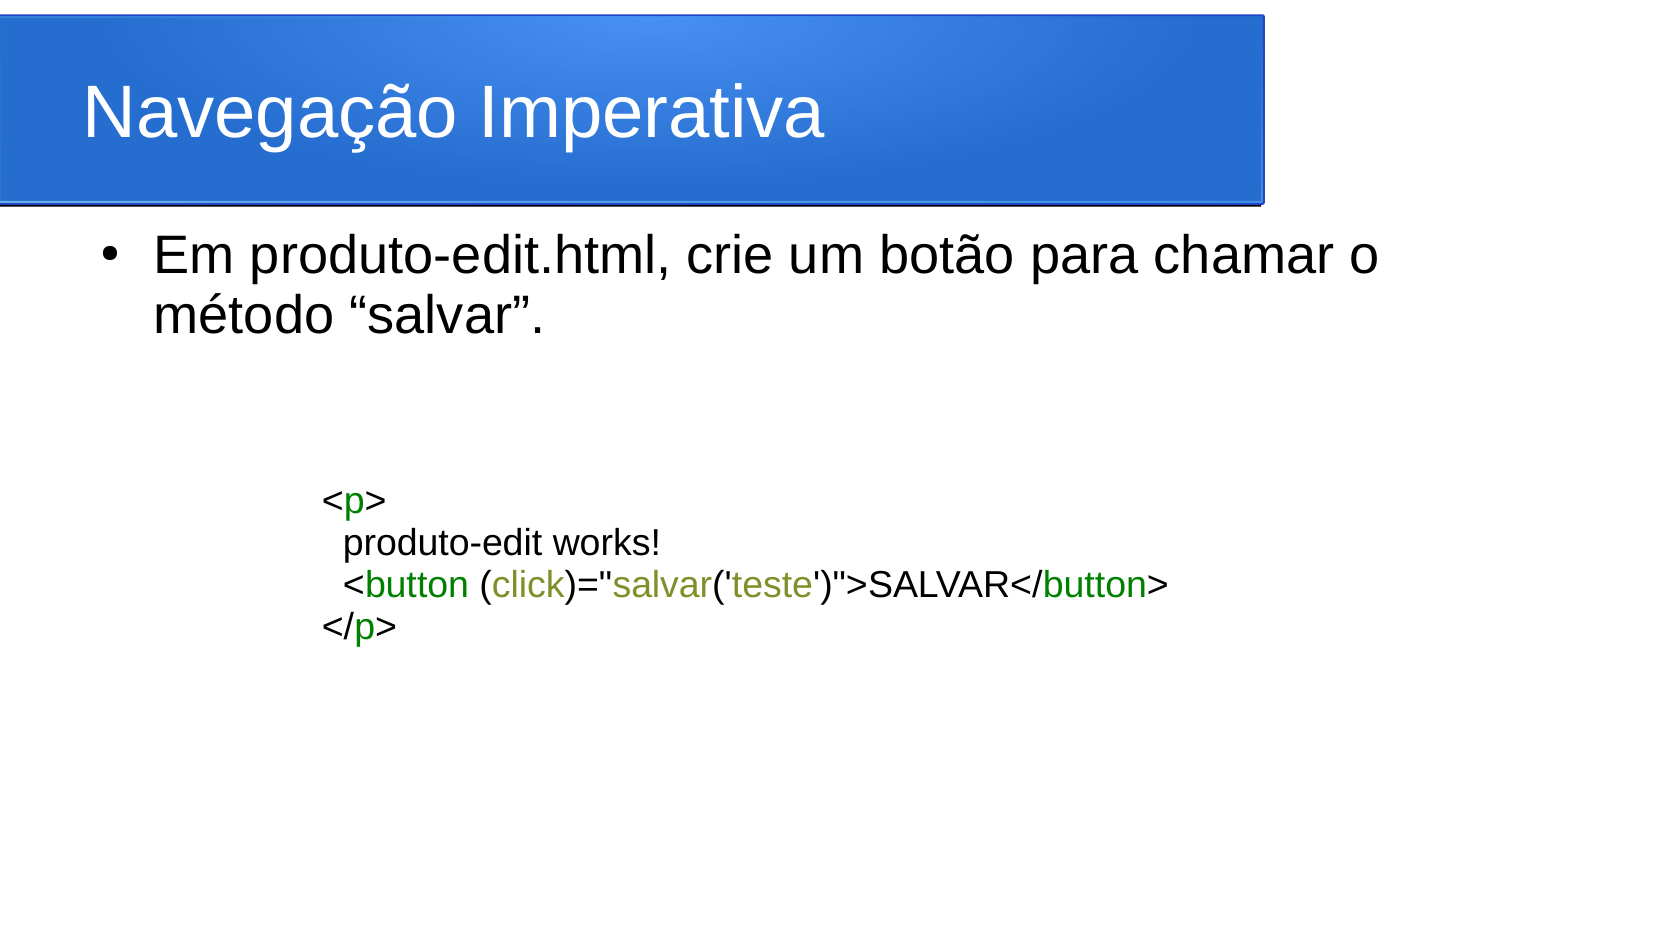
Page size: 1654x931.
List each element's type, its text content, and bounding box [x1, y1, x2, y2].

list Em produto-edit.html, crie um botão para chamar o método “salvar”. [82, 224, 1571, 764]
text_box <p> produto-edit works! <button (click)="salvar('teste')">SALVAR</button> </p> [307, 472, 1453, 698]
title Navegação Imperativa [82, 35, 1235, 189]
